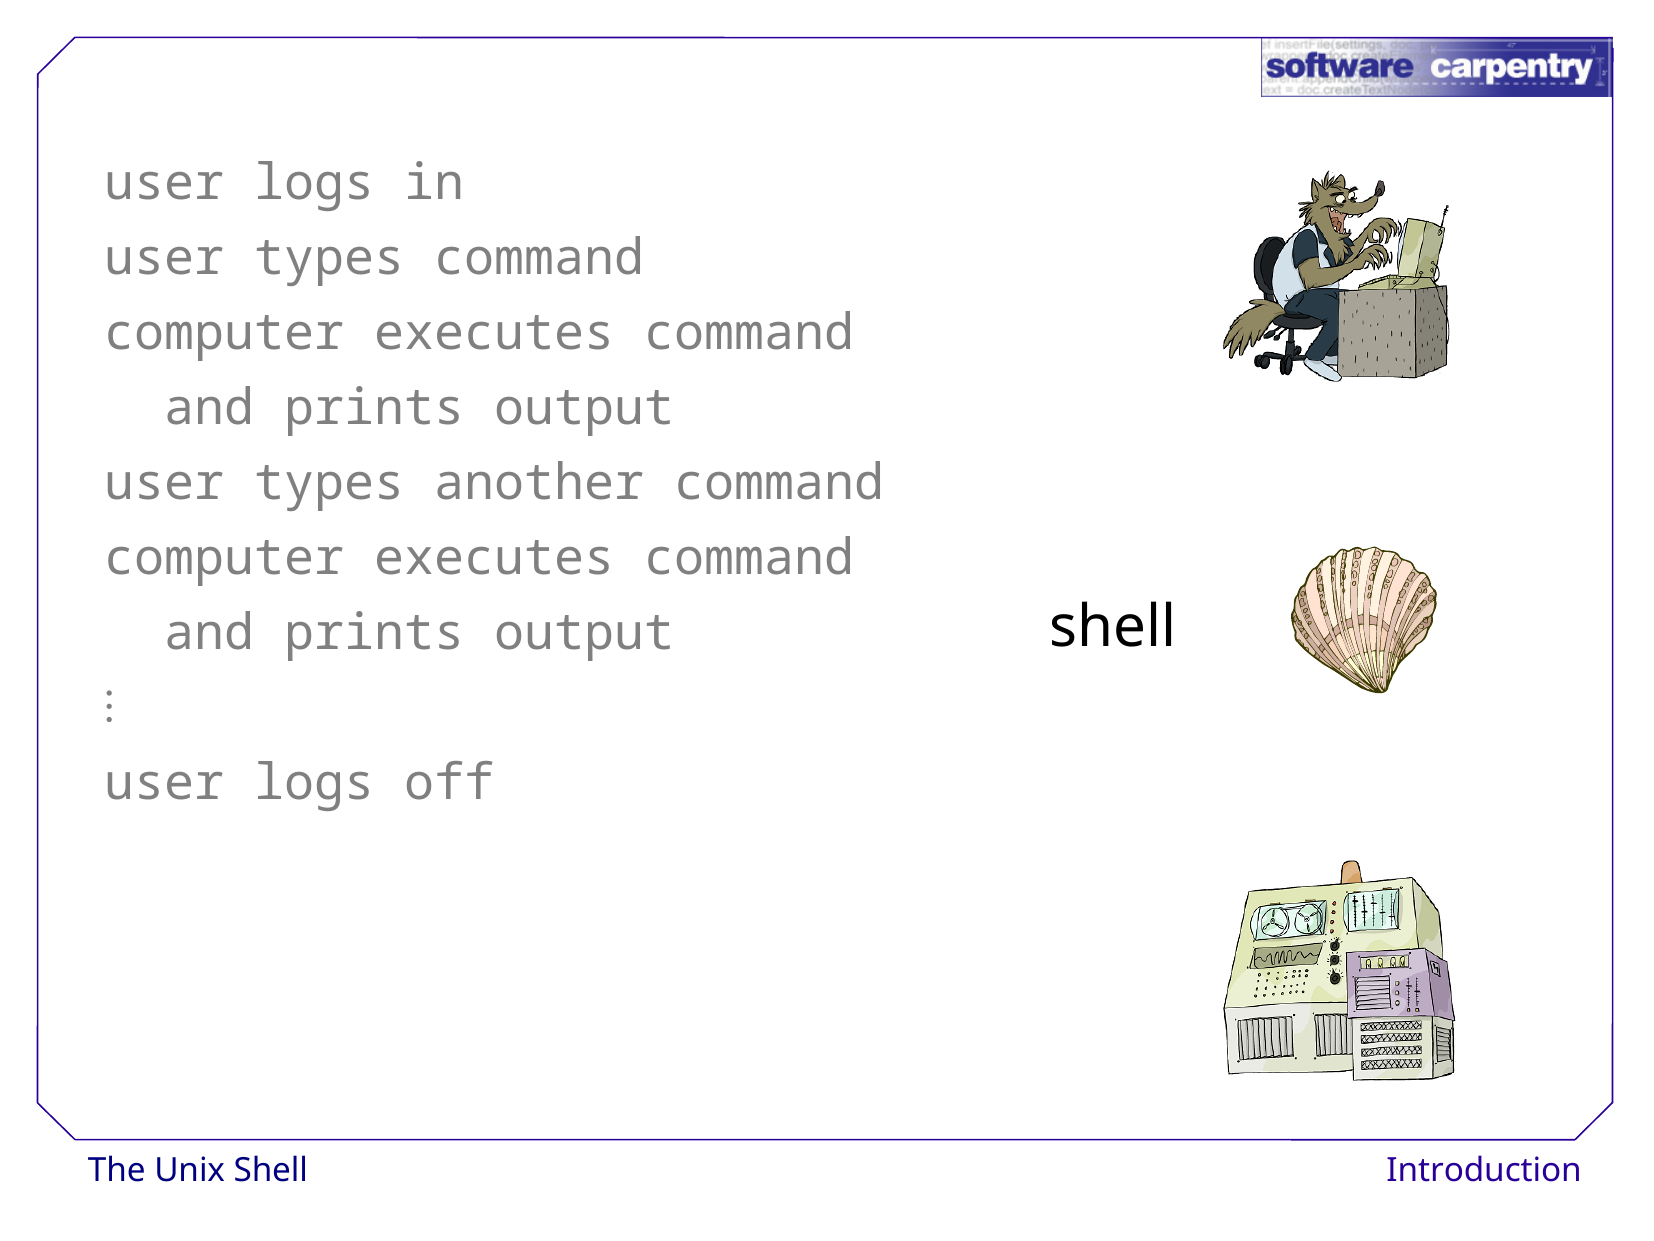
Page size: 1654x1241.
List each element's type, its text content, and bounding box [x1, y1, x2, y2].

picture [1289, 544, 1439, 698]
text_box user logs in user types command computer executes command and prints output user types another command computer executes command and prints output ⋮ user logs off [89, 126, 780, 838]
picture [1261, 39, 1613, 97]
picture [1197, 835, 1486, 1098]
text_box shell [1034, 563, 1187, 658]
picture [1214, 156, 1469, 402]
